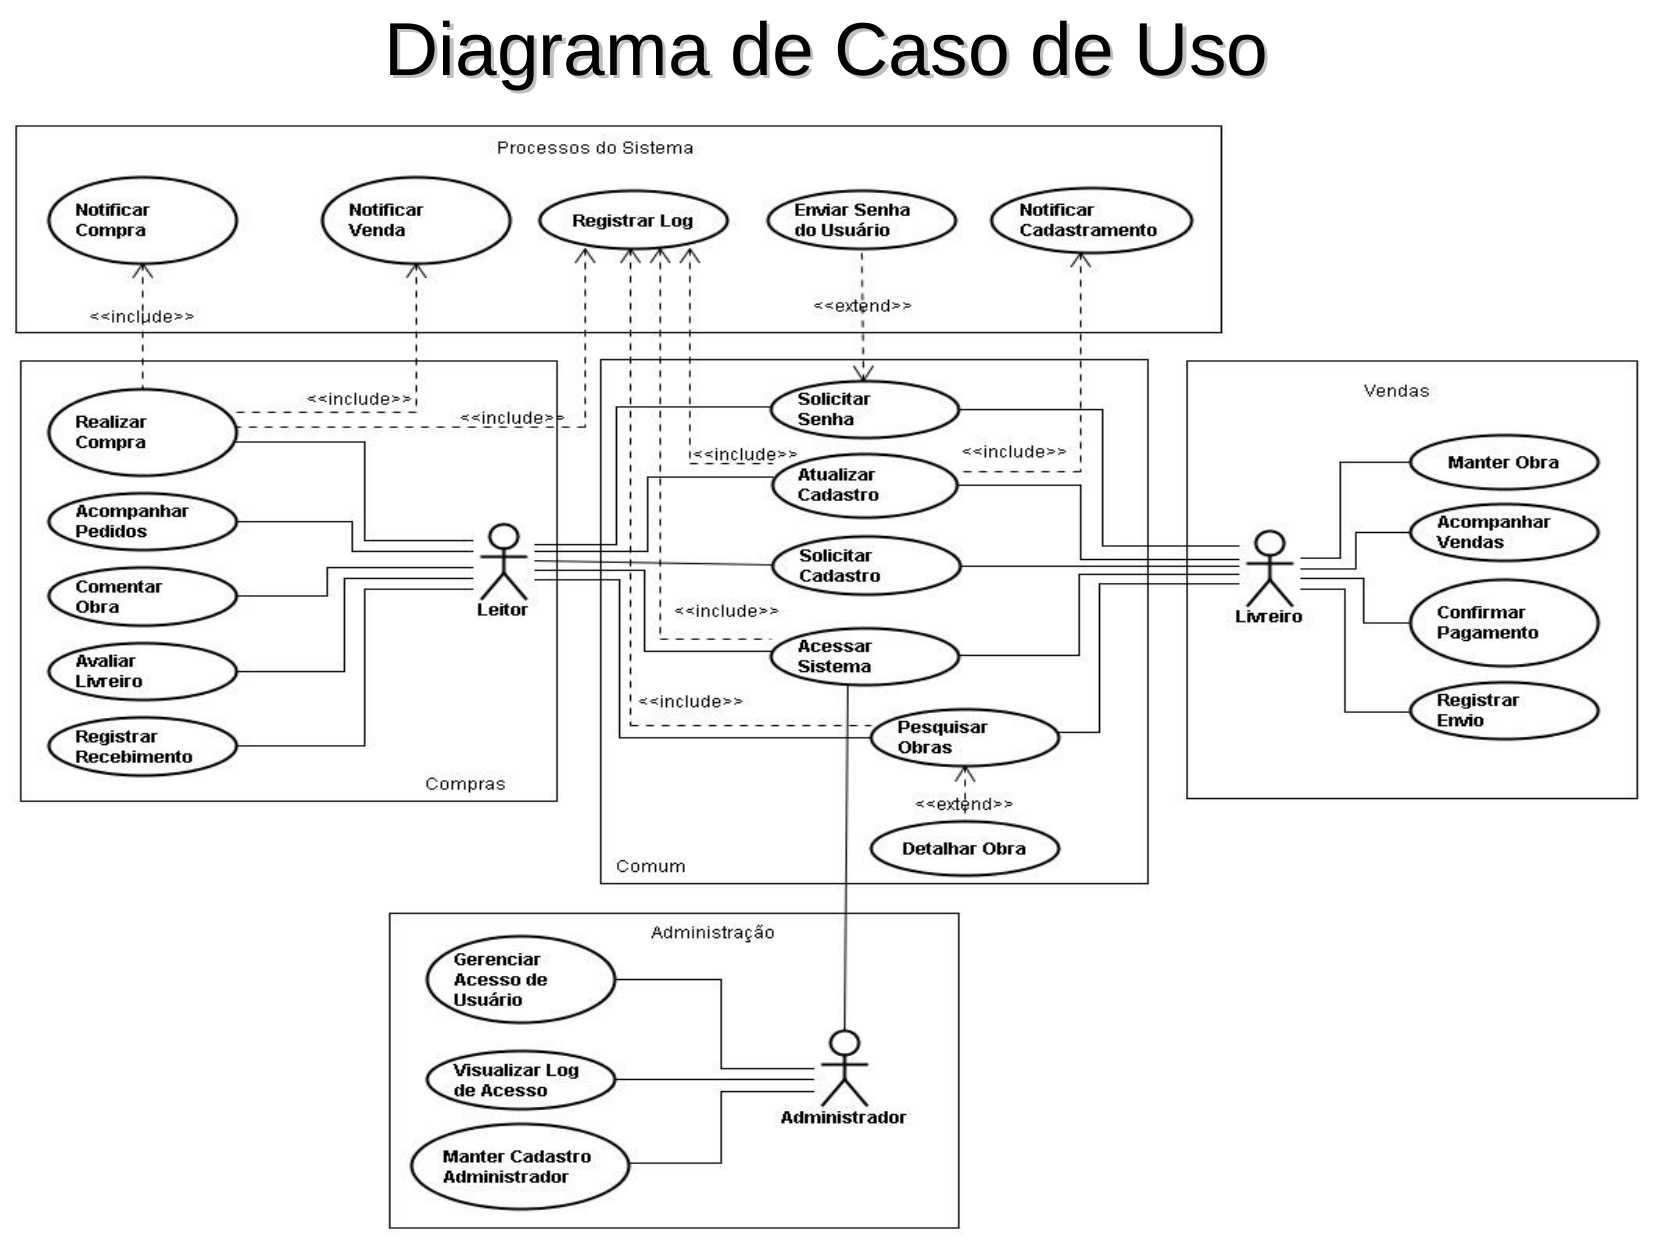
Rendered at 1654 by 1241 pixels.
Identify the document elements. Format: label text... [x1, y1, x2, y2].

picture [0, 112, 1654, 1241]
text_box Diagrama de Caso de Uso [0, 0, 1654, 108]
